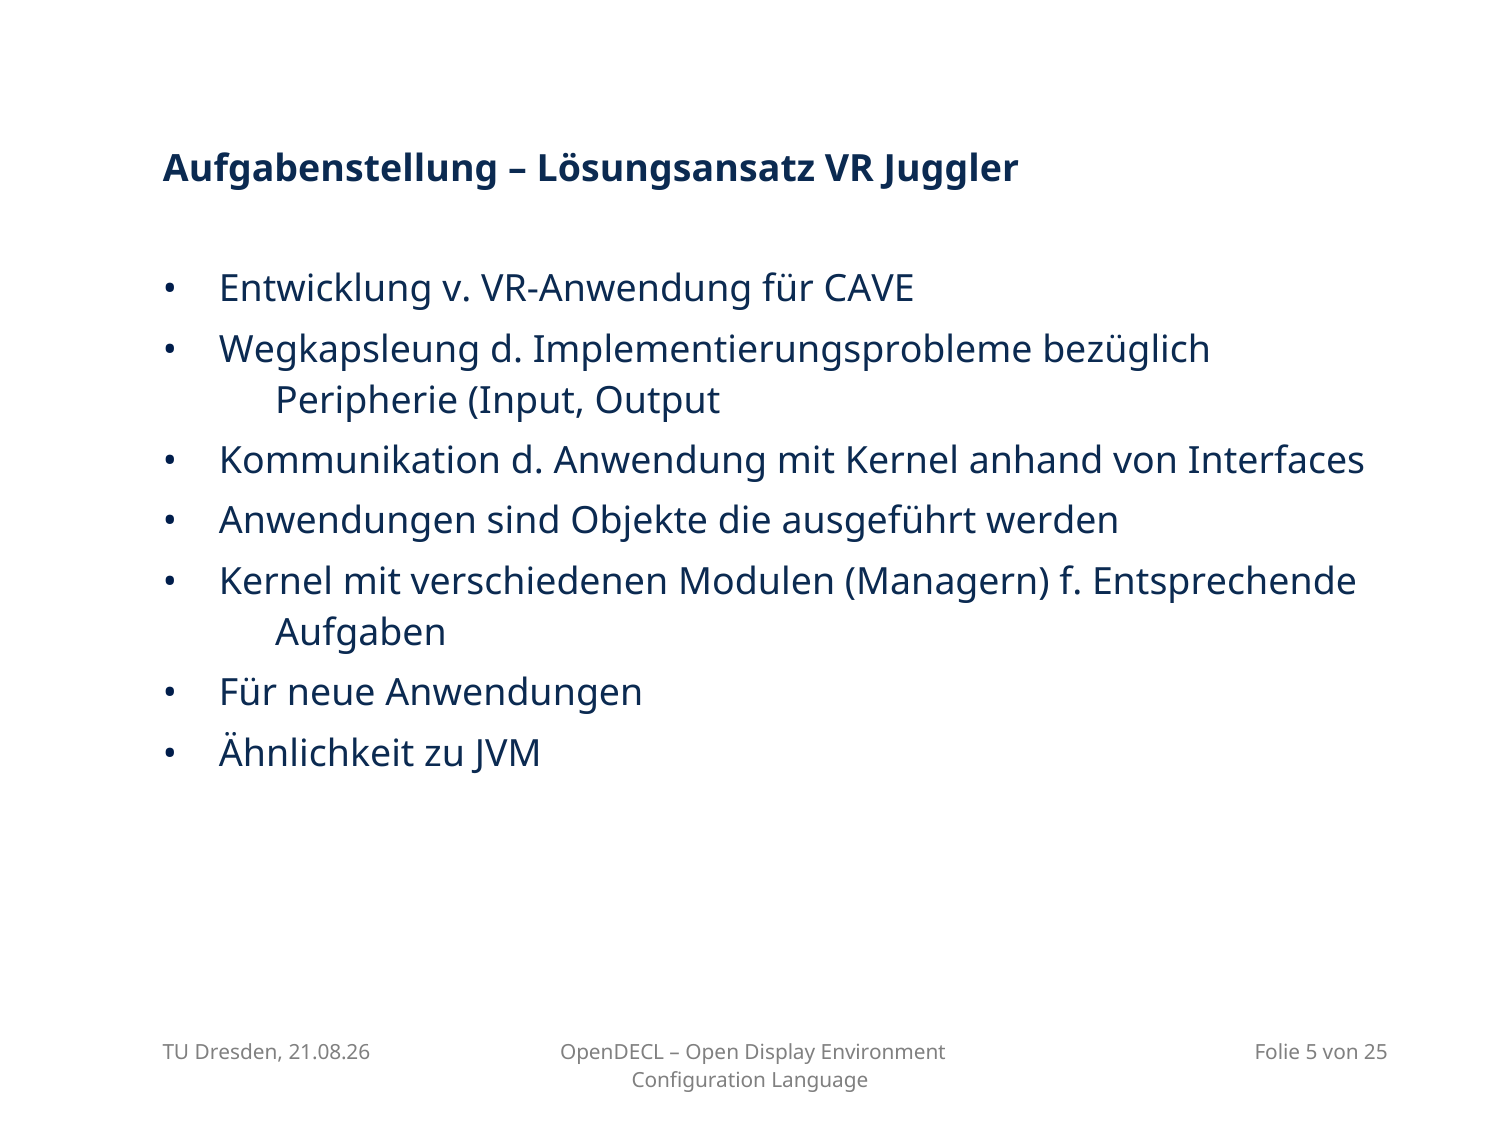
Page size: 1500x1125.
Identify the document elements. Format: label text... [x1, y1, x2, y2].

list Aufgabenstellung – Lösungsansatz VR Juggler Entwicklung v. VR-Anwendung für CAVE Wegkapsleung d. Implementierungsprobleme bezüglich Peripherie (Input, Output Kommunikation d. Anwendung mit Kernel anhand von Interfaces Anwendungen sind Objekte die ausgeführt werden Kernel mit verschiedenen Modulen (Managern) f. Entsprechende Aufgaben Für neue Anwendungen Ähnlichkeit zu JVM [162, 133, 1418, 819]
